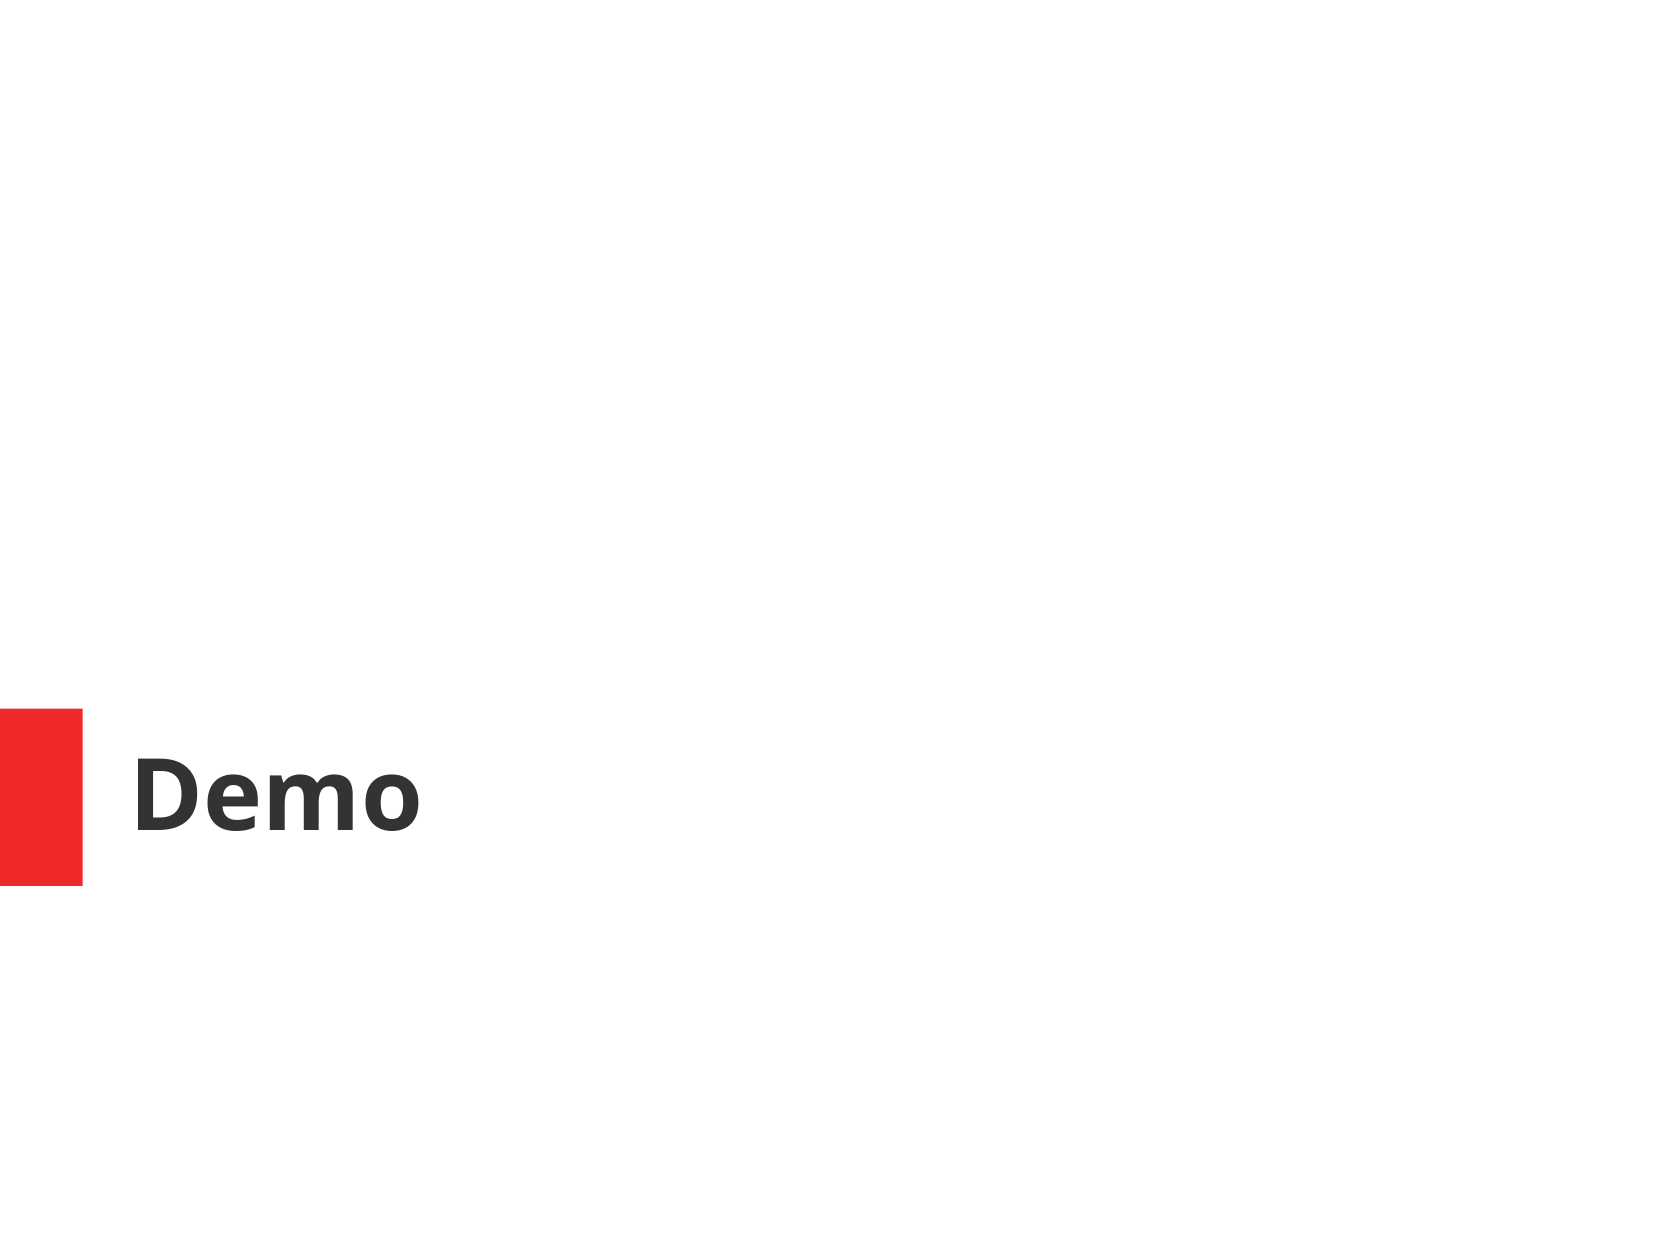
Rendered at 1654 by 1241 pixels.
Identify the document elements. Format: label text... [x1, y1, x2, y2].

title Demo [129, 673, 1536, 910]
